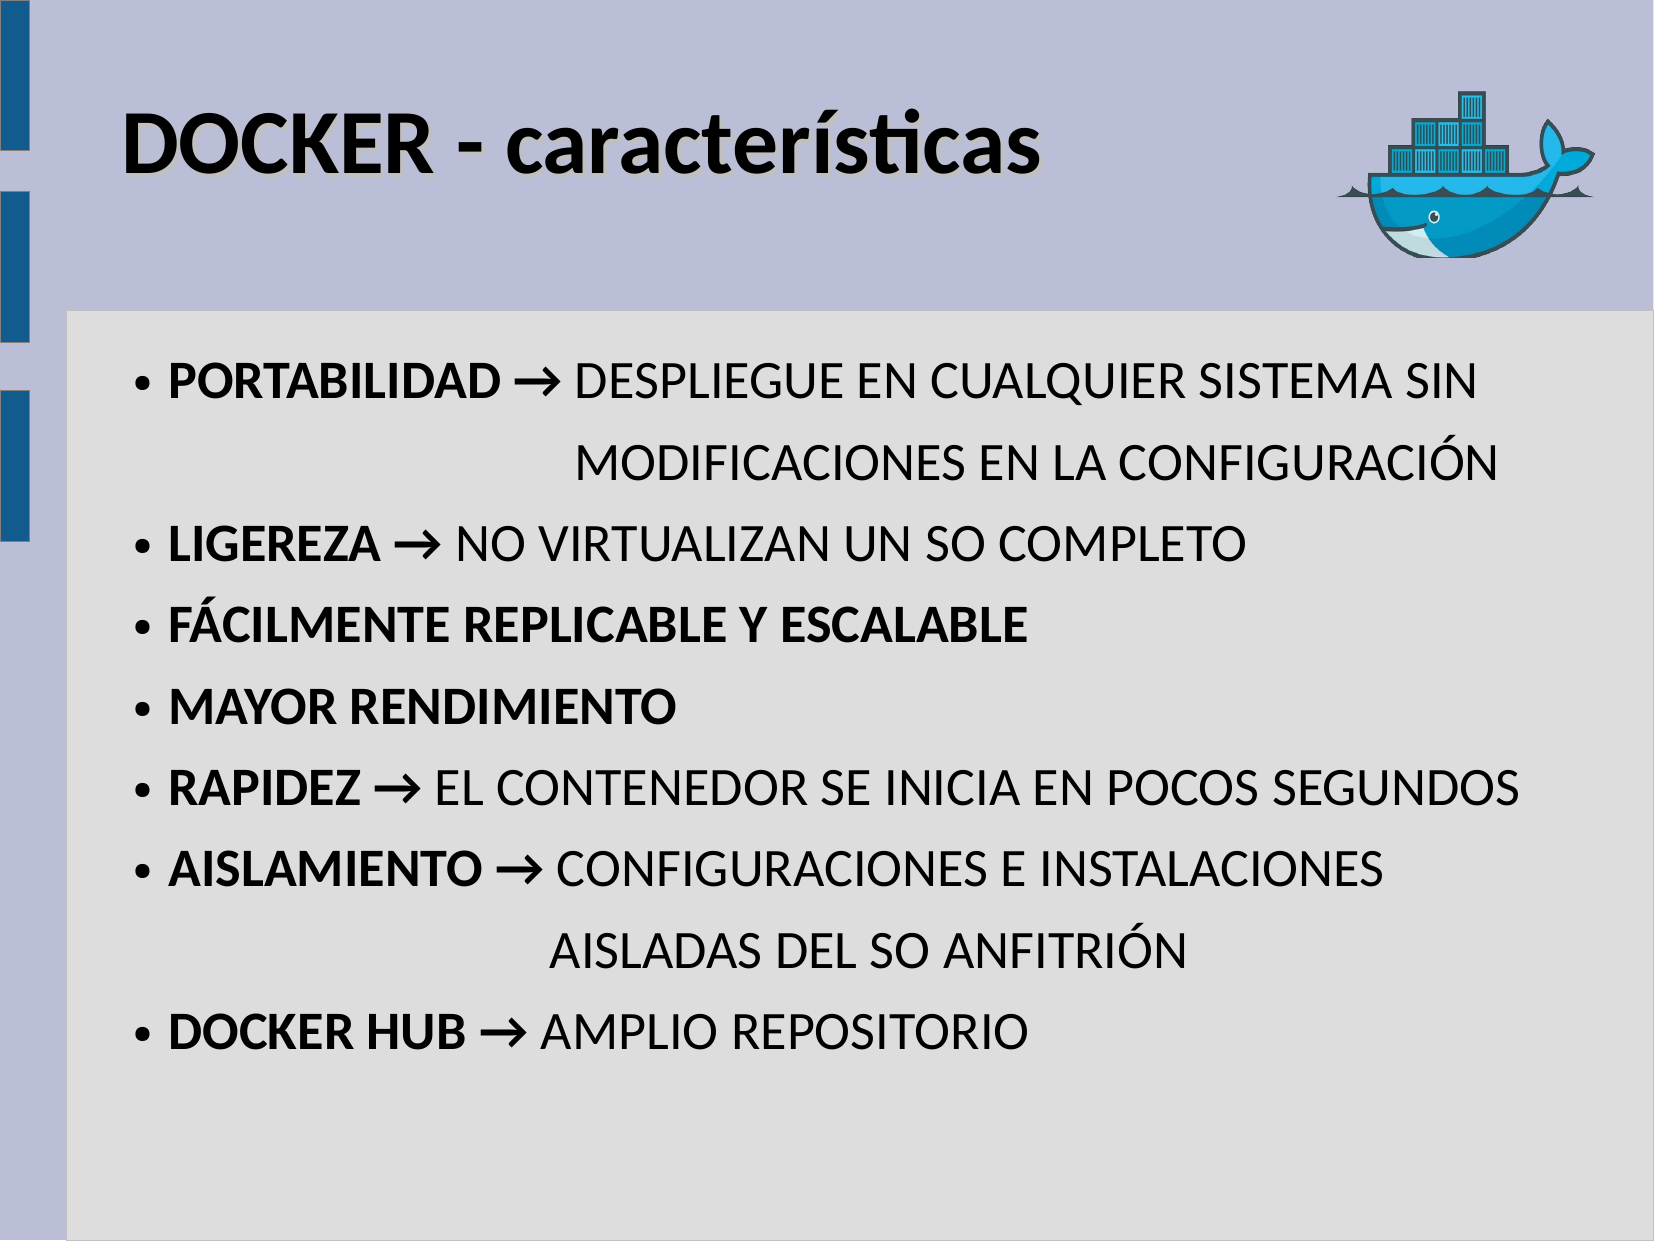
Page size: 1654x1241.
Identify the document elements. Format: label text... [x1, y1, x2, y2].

text_box PORTABILIDAD → DESPLIEGUE EN CUALQUIER SISTEMA SIN MODIFICACIONES EN LA CONFIGURACIÓN LIGEREZA → NO VIRTUALIZAN UN SO COMPLETO FÁCILMENTE REPLICABLE Y ESCALABLE MAYOR RENDIMIENTO RAPIDEZ → EL CONTENEDOR SE INICIA EN POCOS SEGUNDOS AISLAMIENTO → CONFIGURACIONES E INSTALACIONES AISLADAS DEL SO ANFITRIÓN DOCKER HUB → AMPLIO REPOSITORIO [118, 323, 1583, 1241]
text_box DOCKER - características [106, 97, 1287, 225]
picture [1287, 35, 1642, 258]
